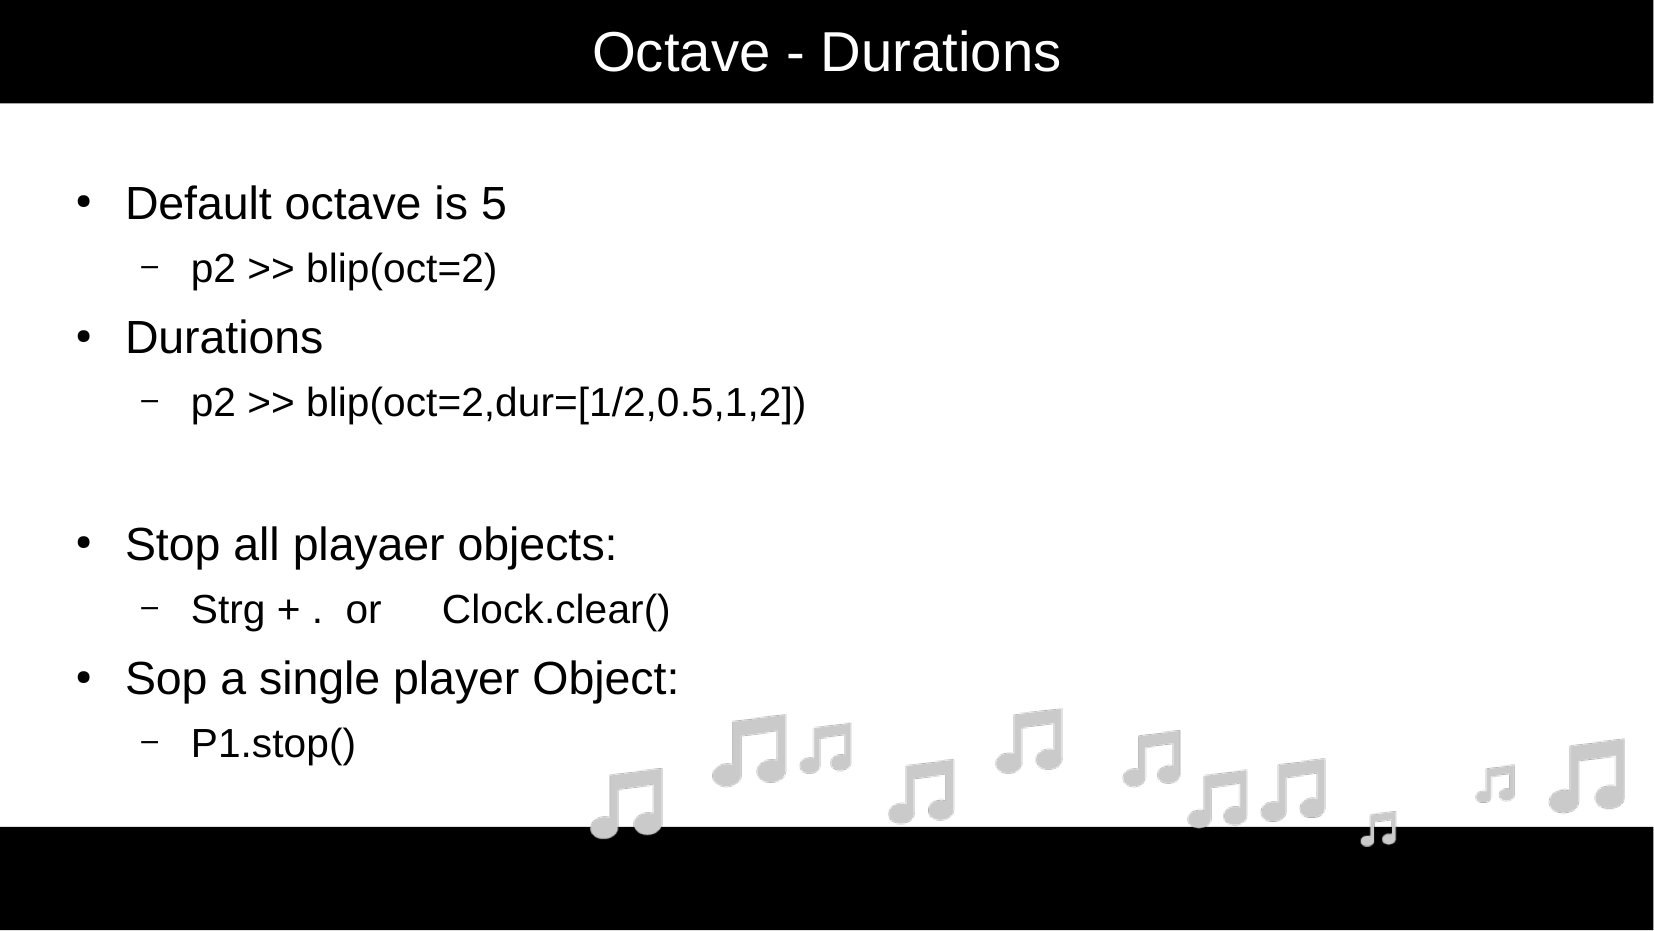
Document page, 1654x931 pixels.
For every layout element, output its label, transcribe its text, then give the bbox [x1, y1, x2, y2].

title Octave - Durations [59, 6, 1595, 98]
list Default octave is 5 p2 >> blip(oct=2) Durations p2 >> blip(oct=2,dur=[1/2,0.5,1,2]) Stop all playaer objects: Strg + . or Clock.clear() Sop a single player Object: P1.stop() [59, 177, 1595, 768]
